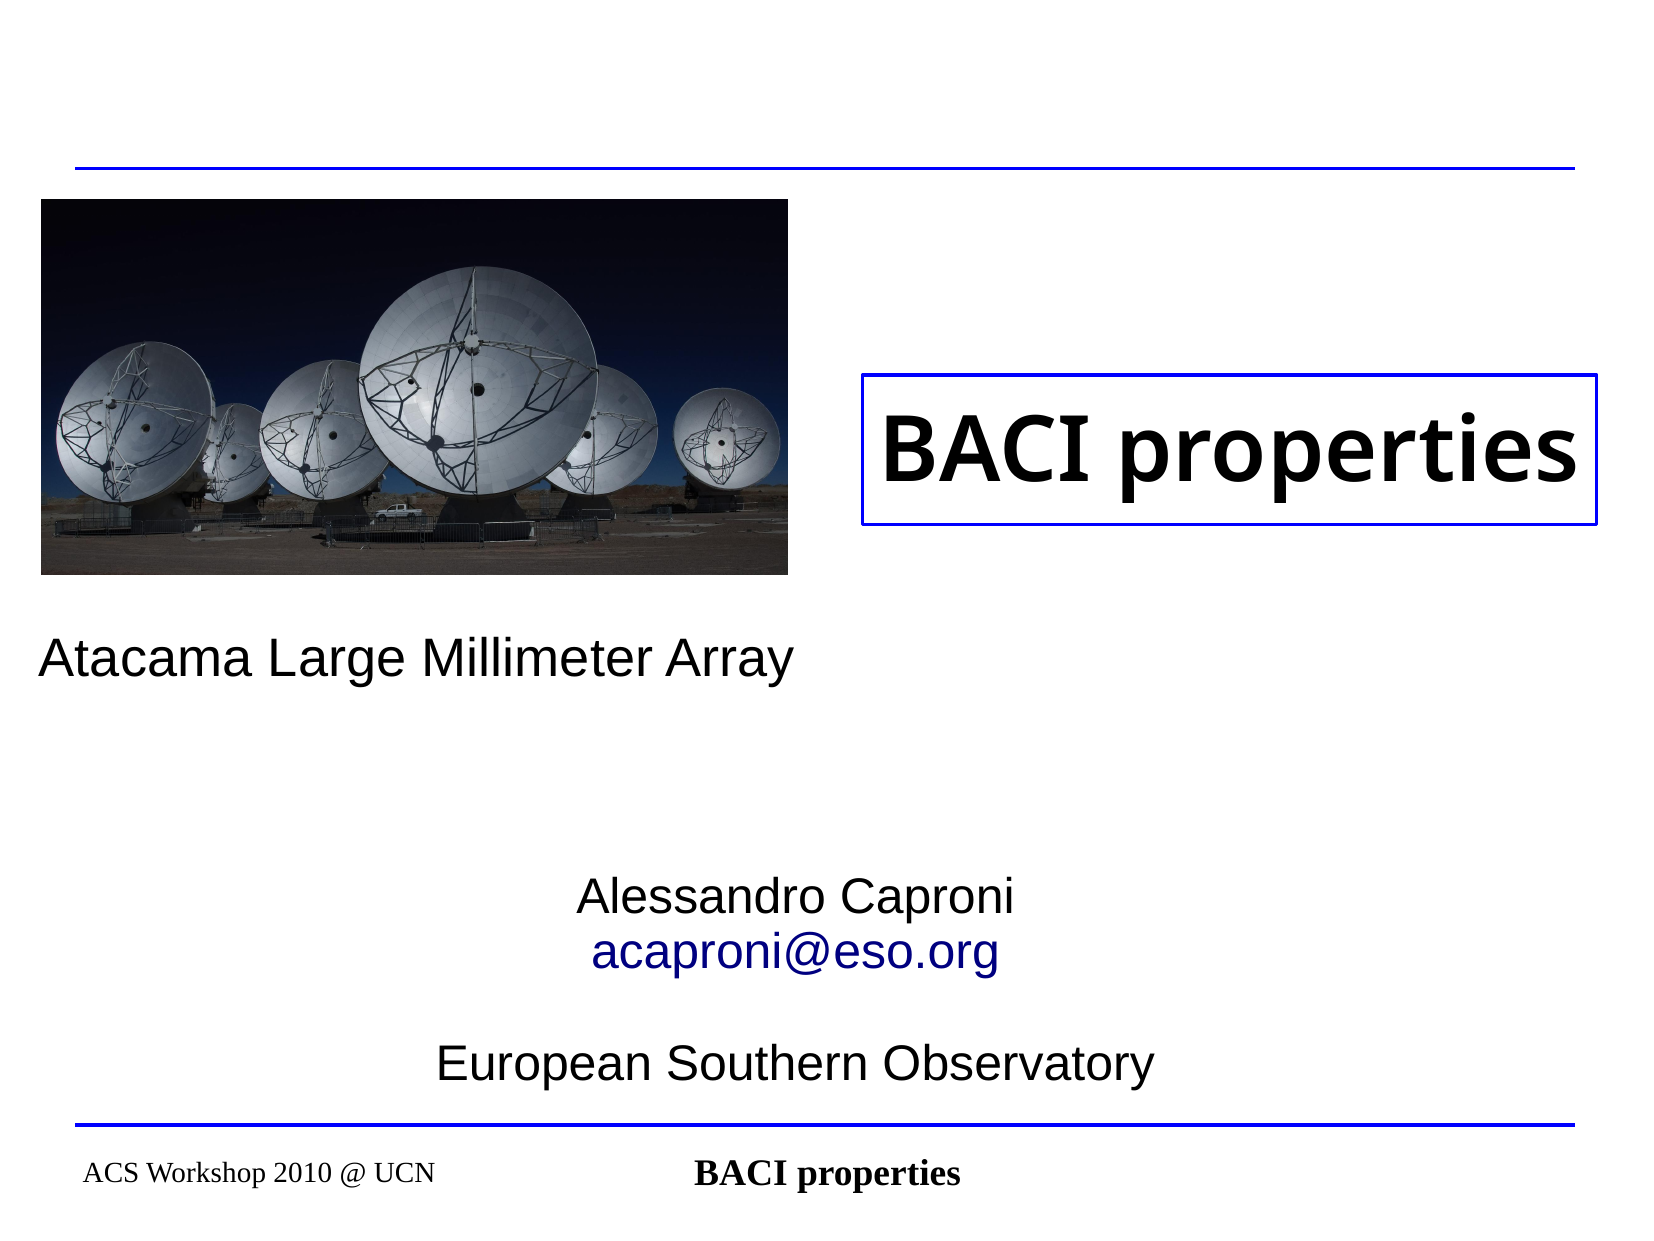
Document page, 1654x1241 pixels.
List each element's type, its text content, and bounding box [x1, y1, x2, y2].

text_box Alessandro Caproni acaproni@eso.org European Southern Observatory [420, 860, 1171, 1099]
text_box Atacama Large Millimeter Array [23, 619, 811, 756]
text_box BACI properties [862, 375, 1573, 525]
picture [41, 199, 788, 575]
